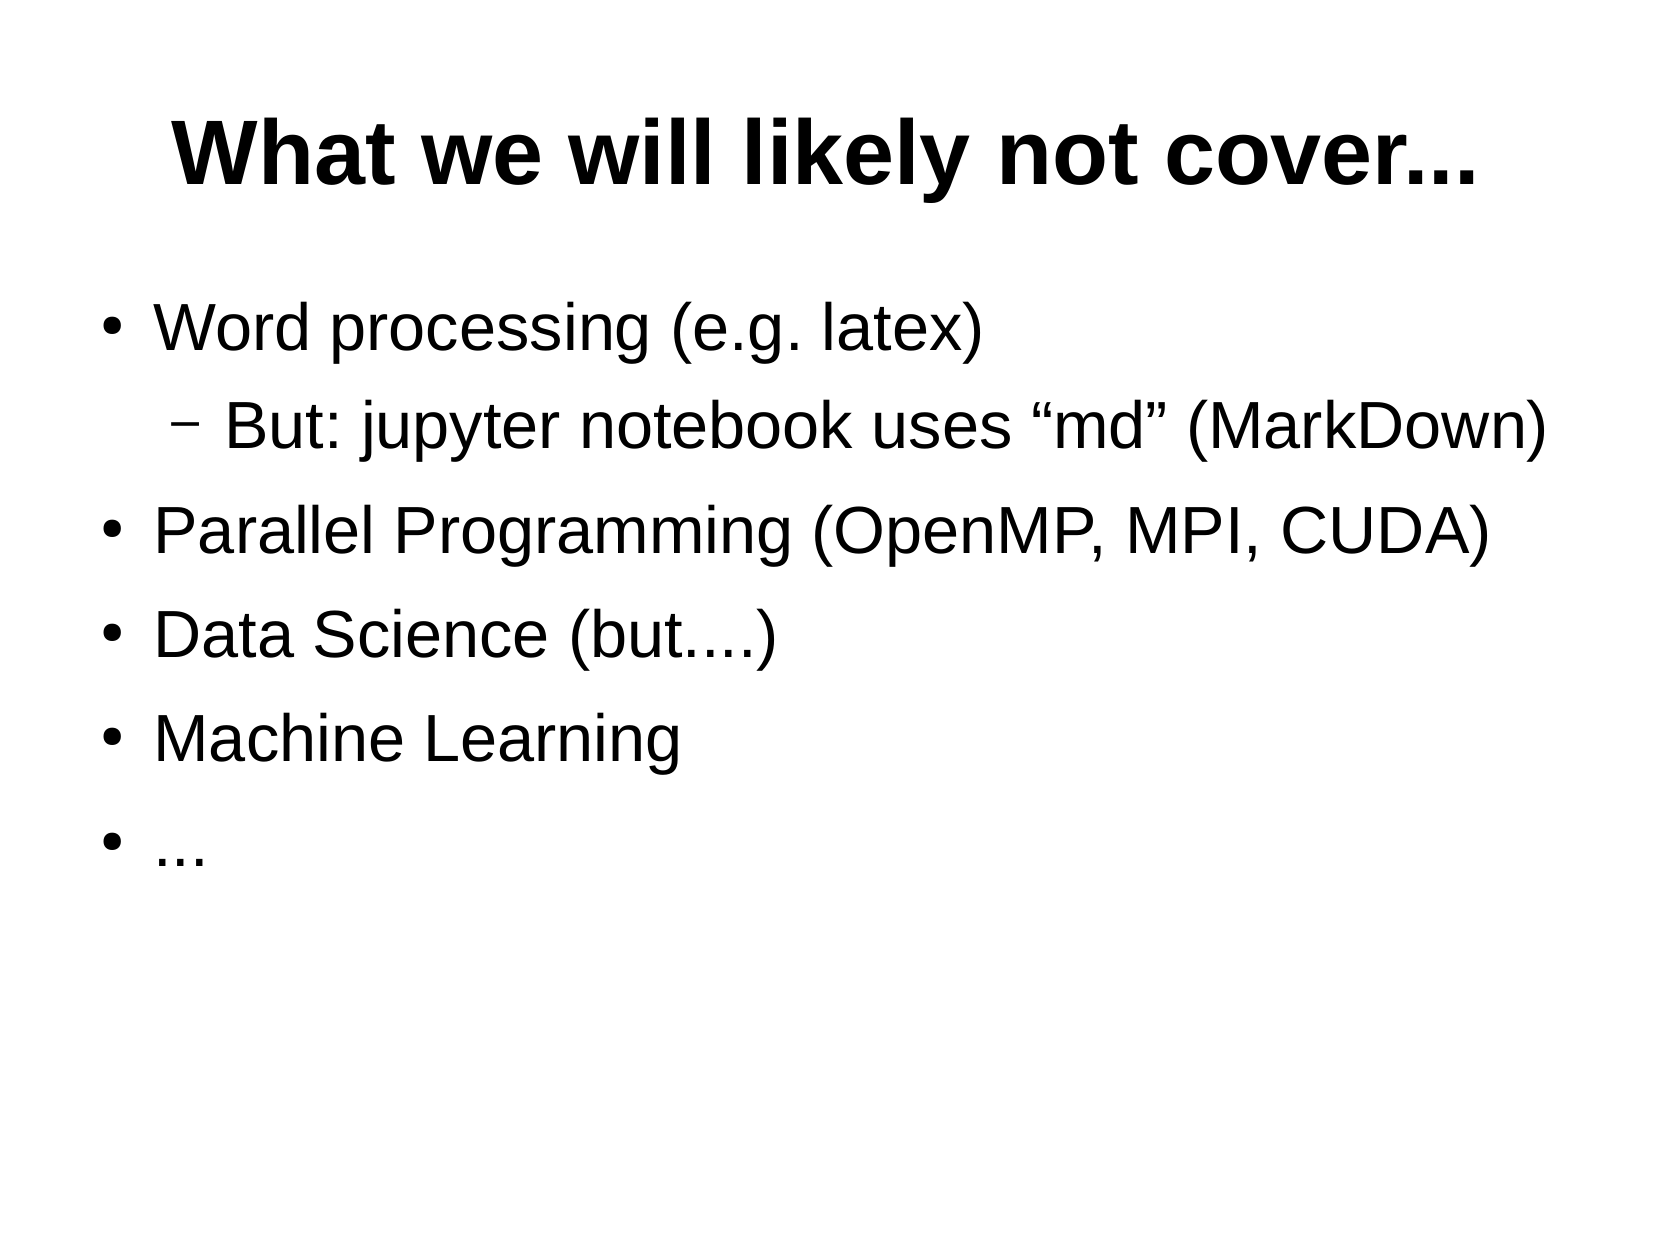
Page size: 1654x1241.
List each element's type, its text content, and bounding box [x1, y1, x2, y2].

list Word processing (e.g. latex) But: jupyter notebook uses “md” (MarkDown) Parallel Programming (OpenMP, MPI, CUDA) Data Science (but....) Machine Learning ... [82, 290, 1571, 1010]
title What we will likely not cover... [82, 49, 1571, 257]
